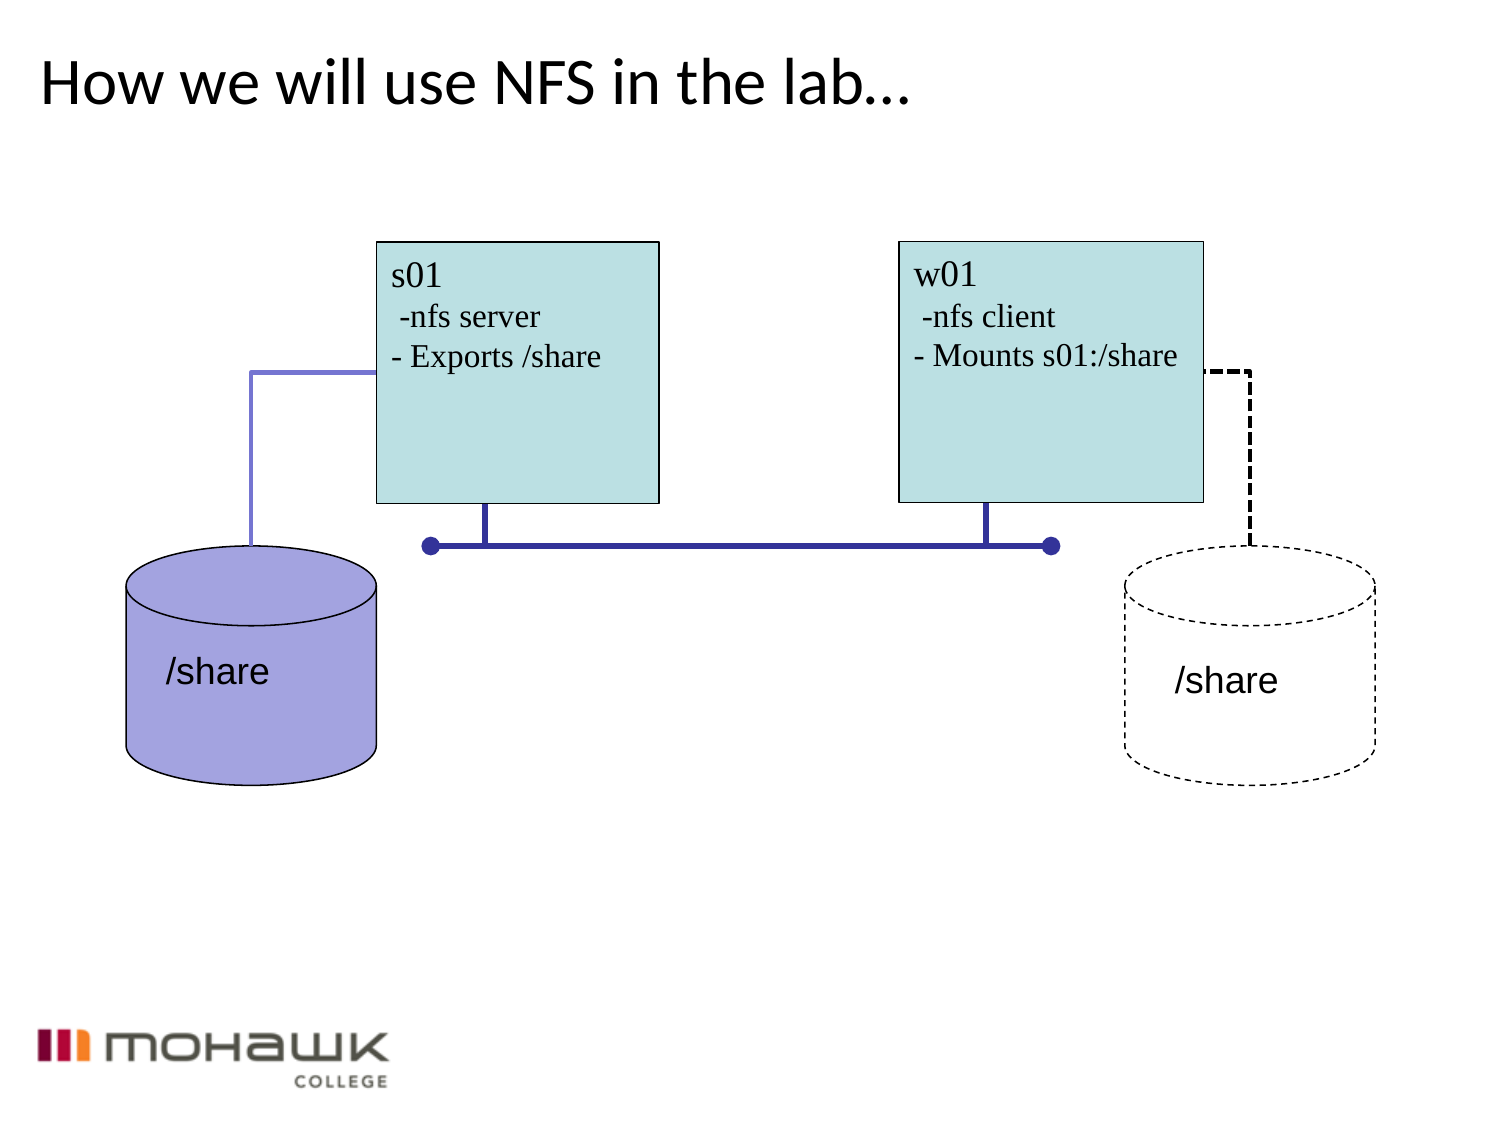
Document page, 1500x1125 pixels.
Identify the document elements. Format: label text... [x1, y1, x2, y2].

picture [5, 1000, 422, 1118]
text_box w01 -nfs client - Mounts s01:/share [898, 241, 1204, 503]
text_box /share [1159, 648, 1294, 709]
text_box s01 -nfs server - Exports /share [376, 242, 660, 504]
text_box /share [150, 639, 285, 700]
text_box How we will use NFS in the lab… [26, 31, 1376, 219]
text_box [126, 545, 377, 786]
